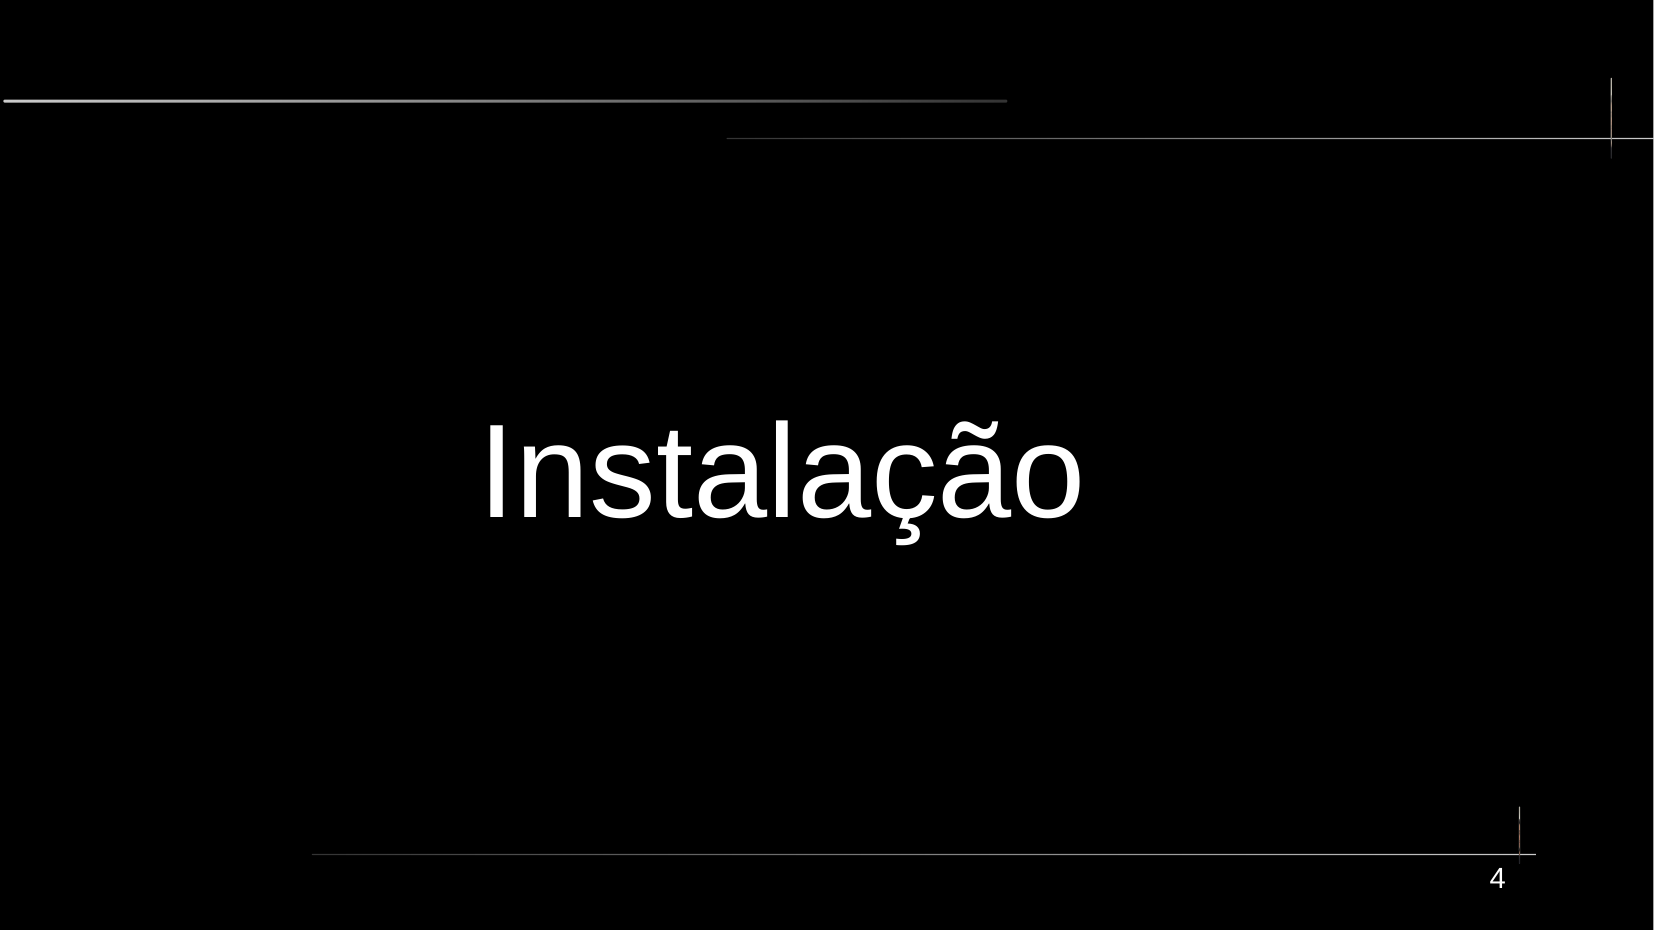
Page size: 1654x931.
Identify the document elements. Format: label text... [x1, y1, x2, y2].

subtitle Instalação [0, 225, 1565, 718]
